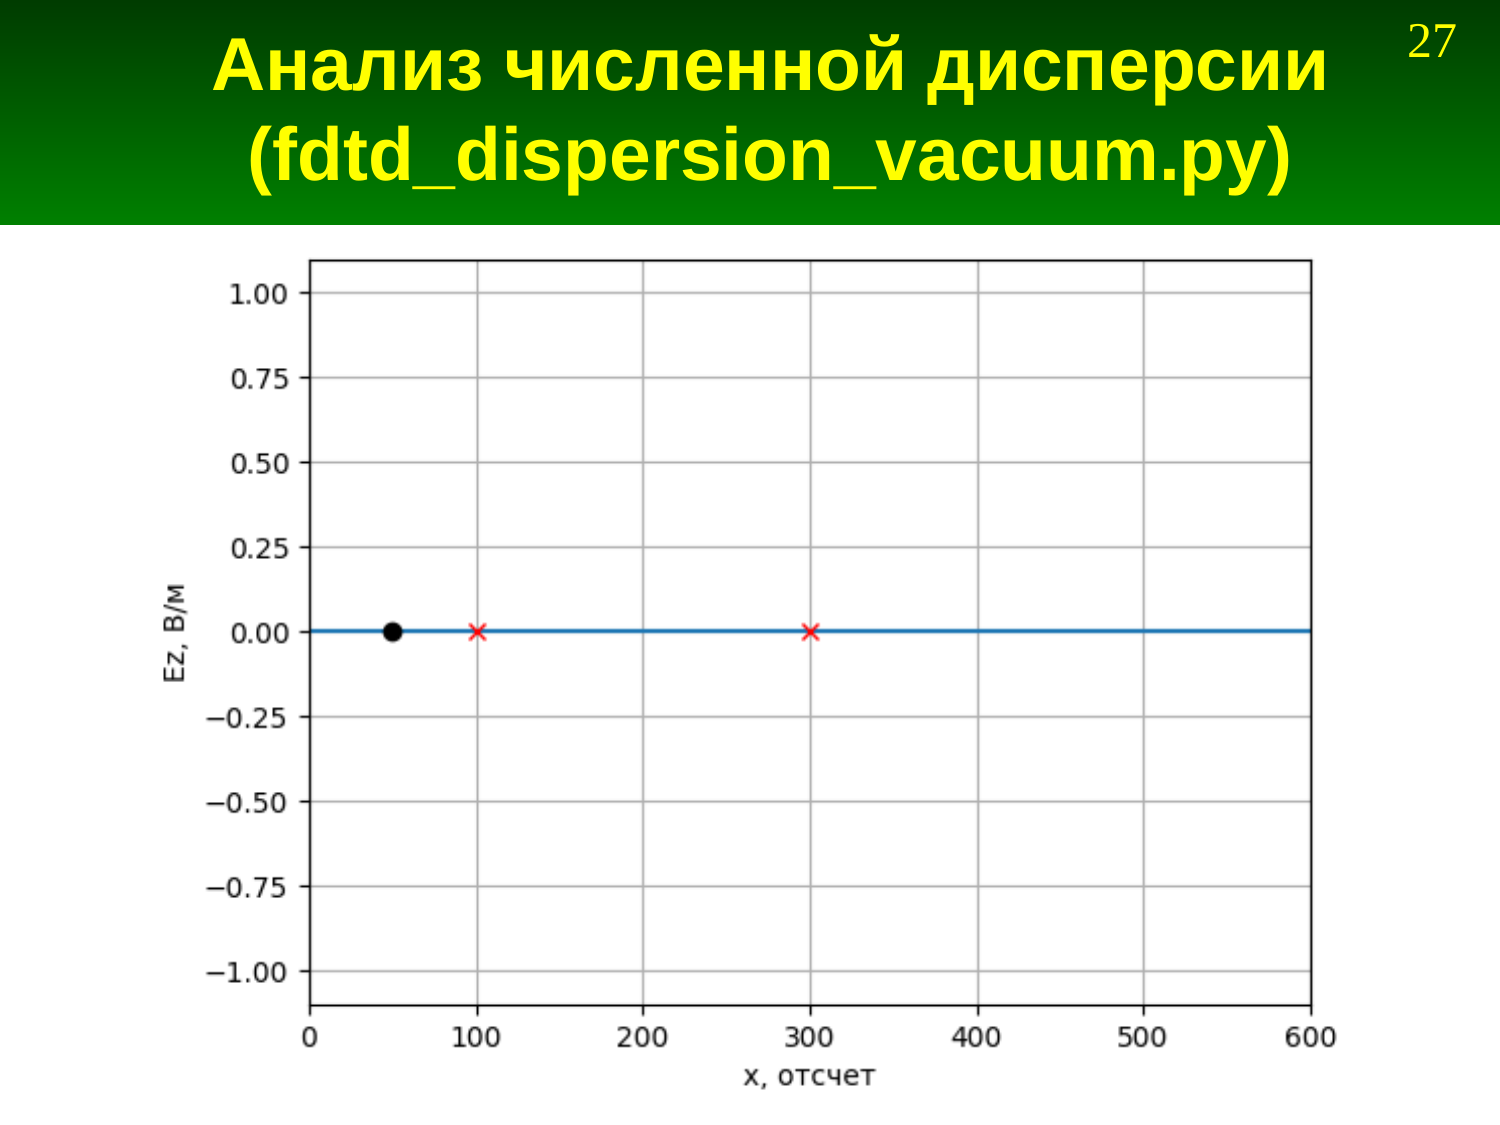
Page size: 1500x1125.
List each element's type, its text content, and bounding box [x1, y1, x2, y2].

title Анализ численной дисперсии (fdtd_dispersion_vacuum.py) [100, 7, 1441, 204]
picture [148, 241, 1352, 1112]
